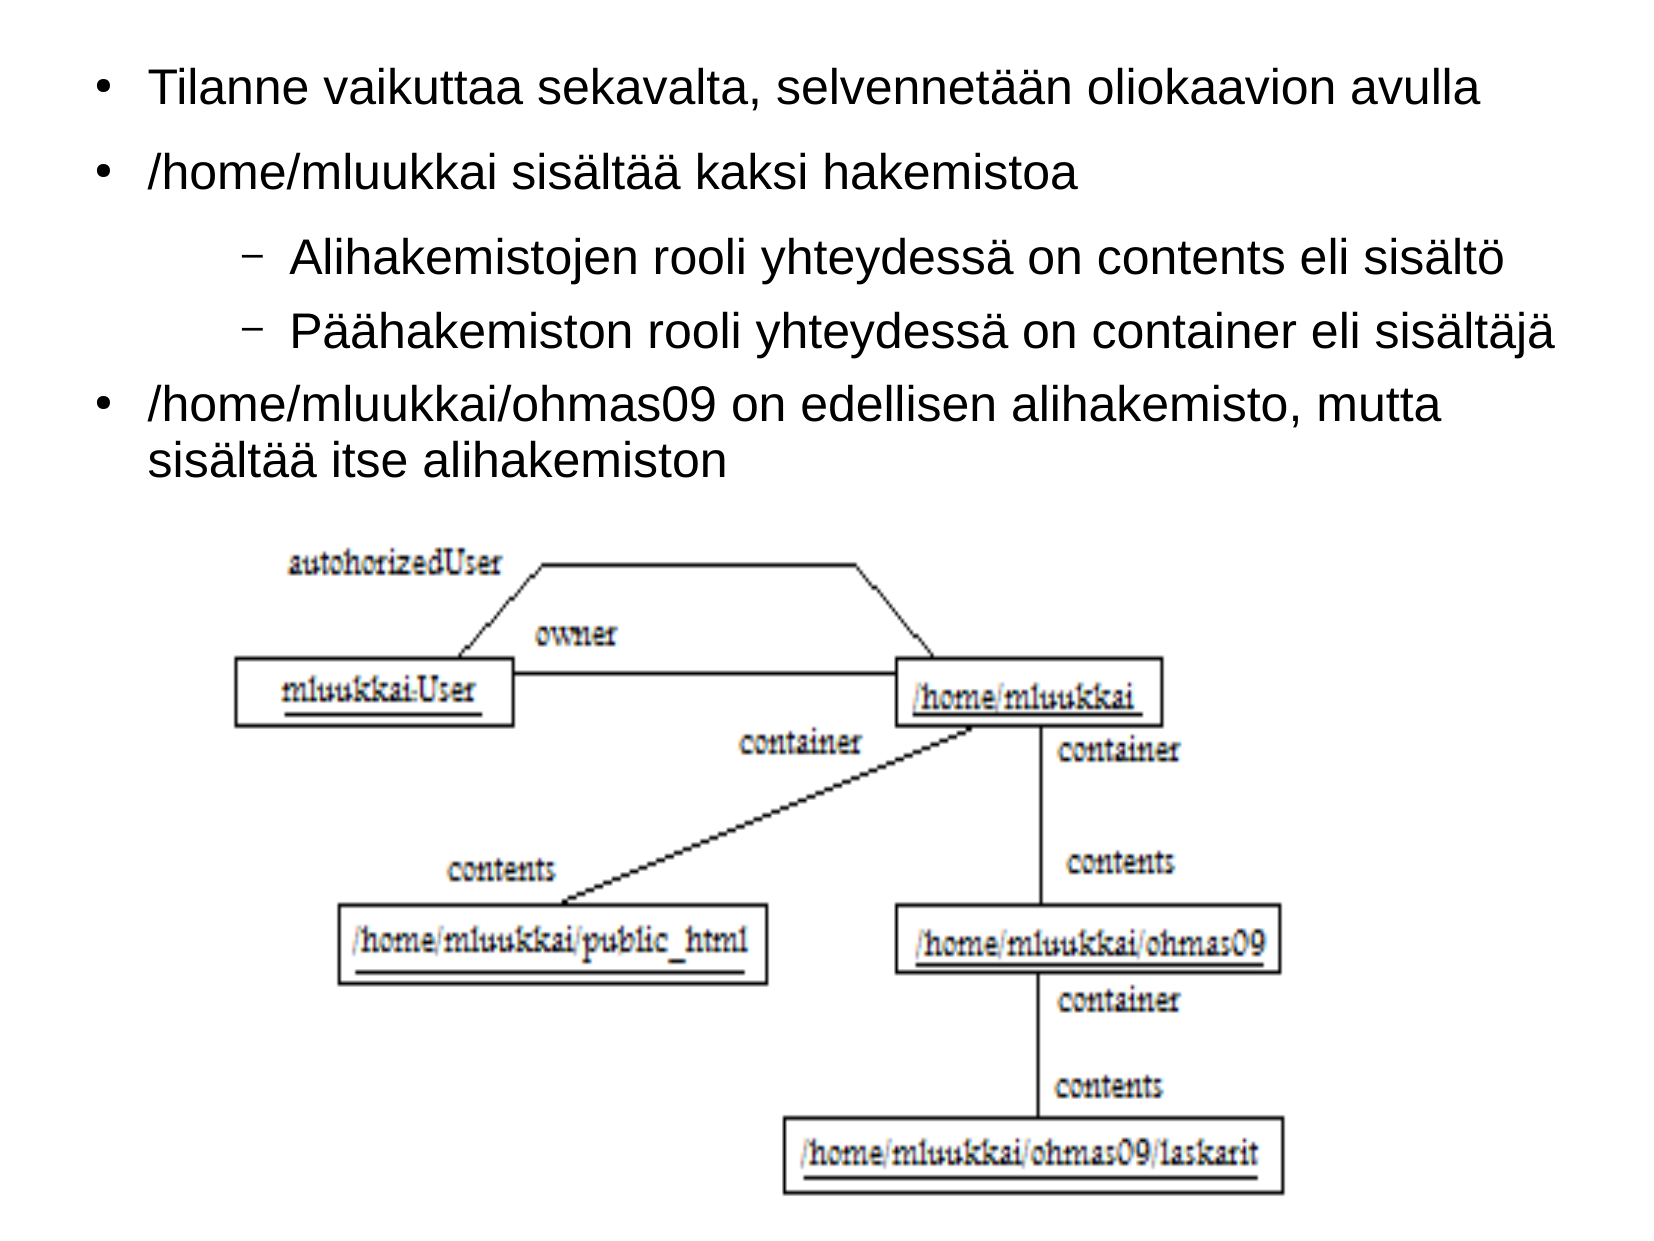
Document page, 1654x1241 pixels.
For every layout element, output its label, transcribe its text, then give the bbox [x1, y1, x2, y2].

picture [206, 531, 1300, 1211]
list Tilanne vaikuttaa sekavalta, selvennetään oliokaavion avulla /home/mluukkai sisältää kaksi hakemistoa Alihakemistojen rooli yhteydessä on contents eli sisältö Päähakemiston rooli yhteydessä on container eli sisältäjä /home/mluukkai/ohmas09 on edellisen alihakemisto, mutta sisältää itse alihakemiston [76, 59, 1565, 863]
title [82, 56, 1571, 250]
